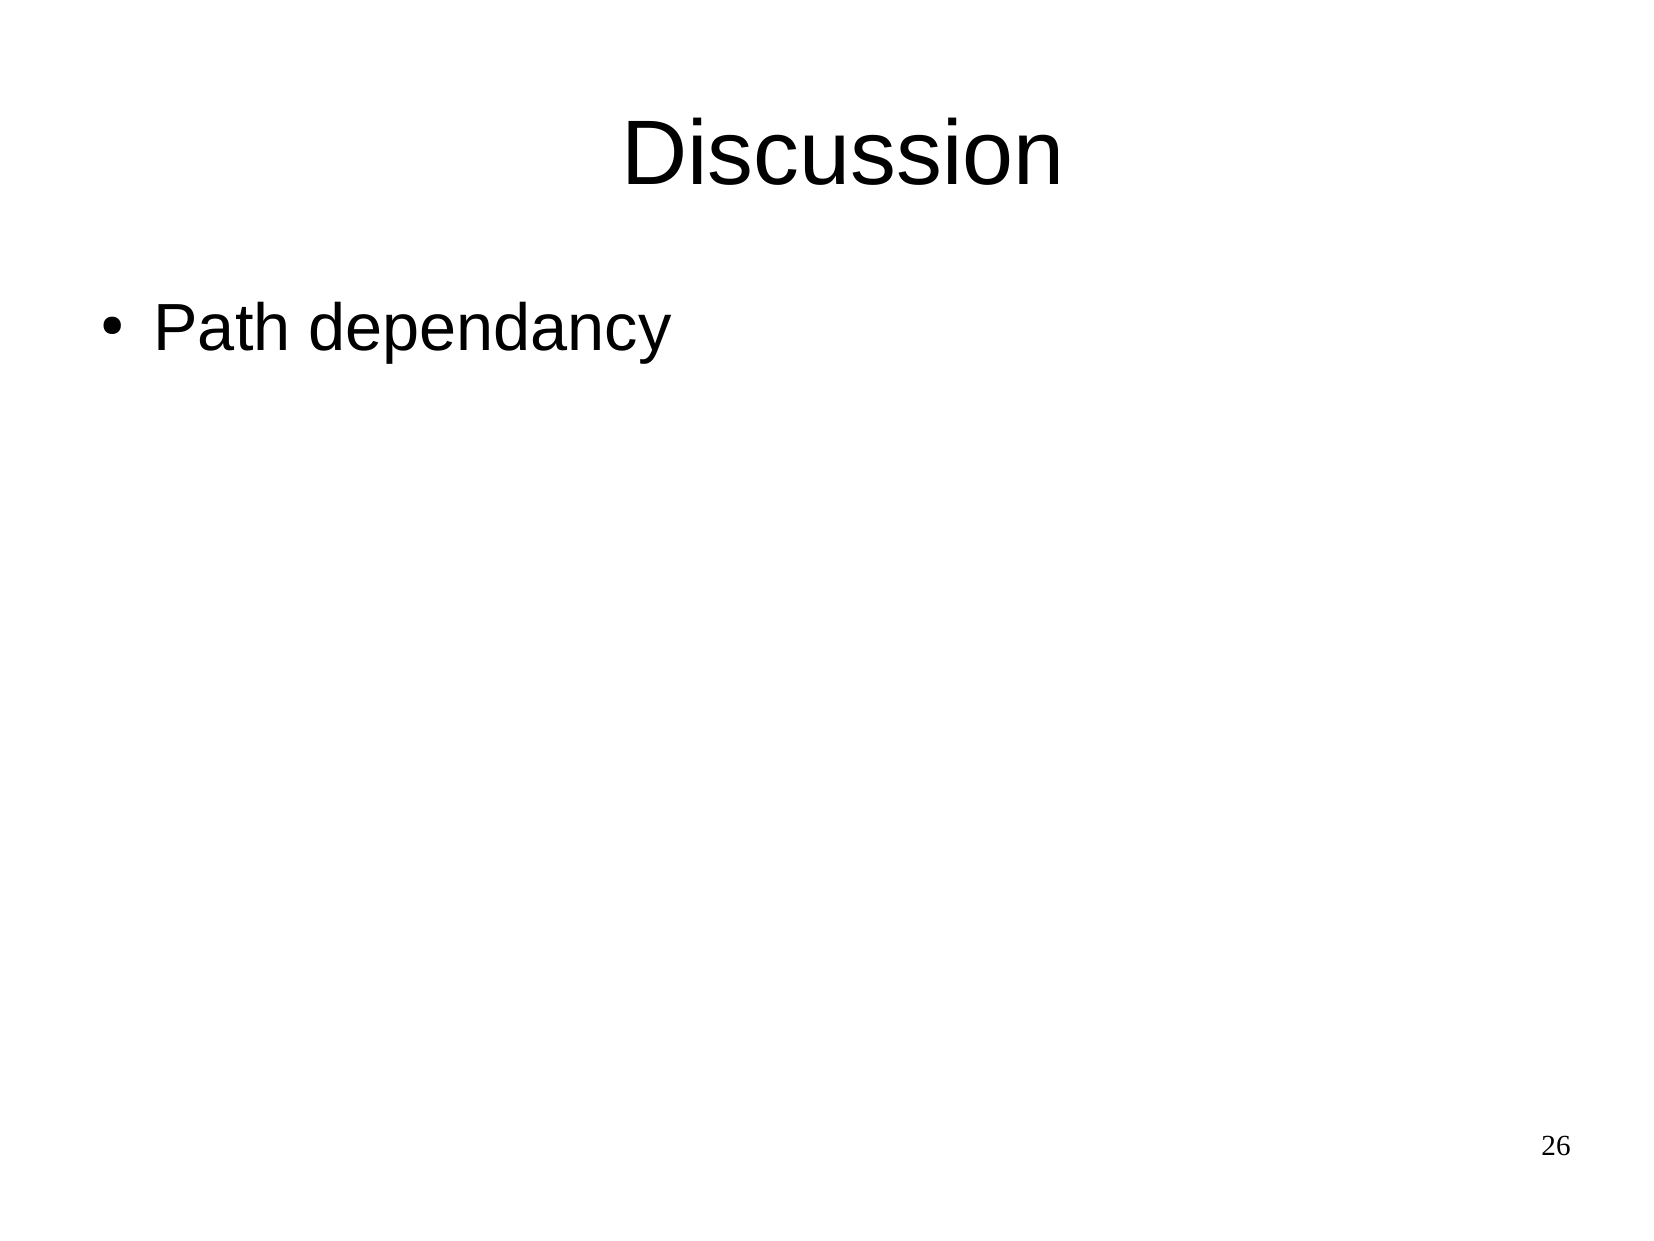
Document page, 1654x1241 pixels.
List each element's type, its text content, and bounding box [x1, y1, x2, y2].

list Path dependancy [82, 290, 1538, 1010]
title Discussion [82, 49, 1571, 257]
